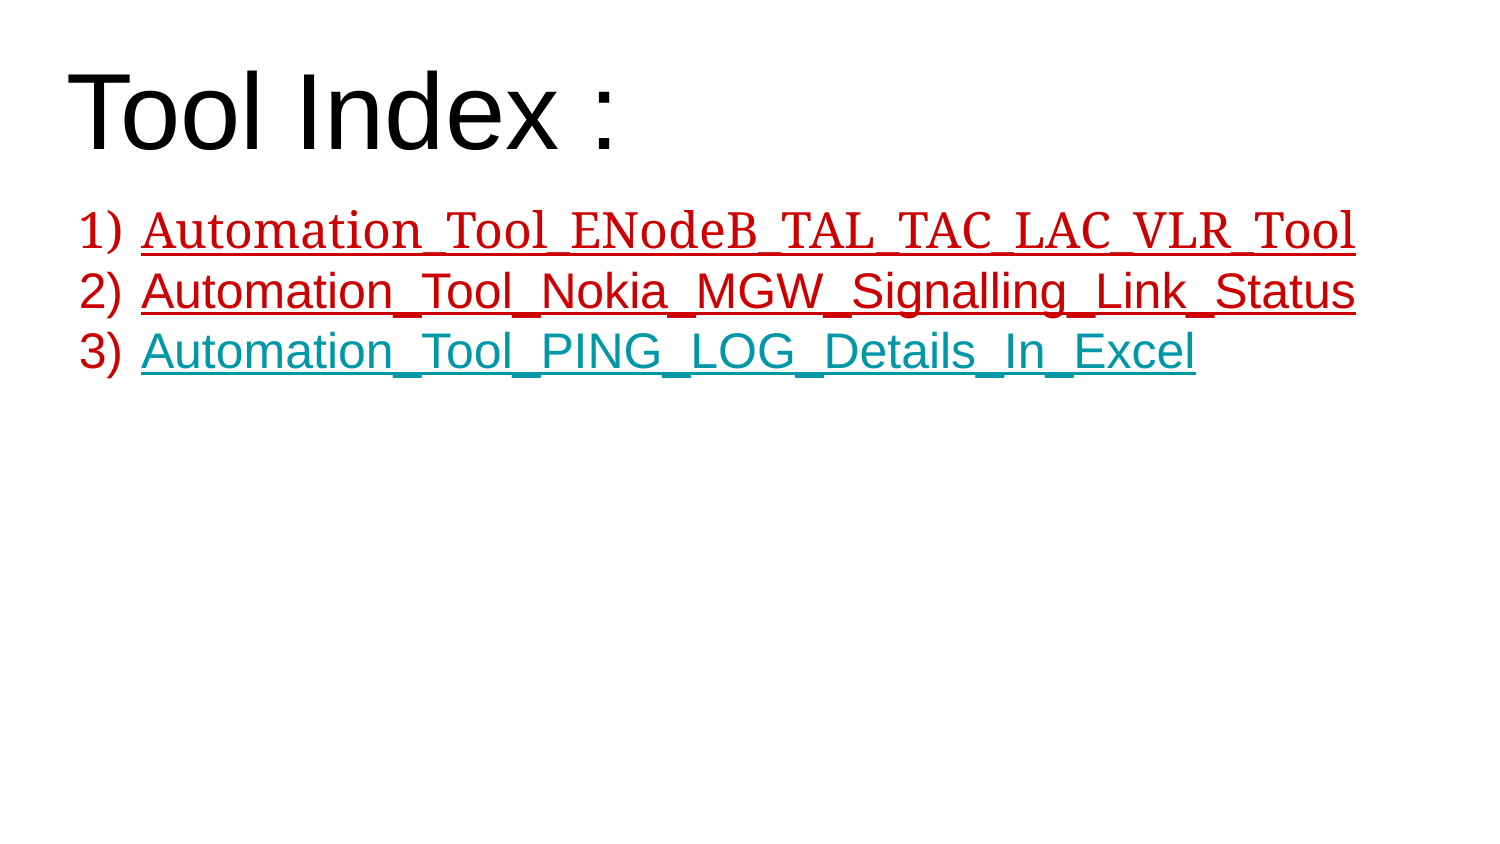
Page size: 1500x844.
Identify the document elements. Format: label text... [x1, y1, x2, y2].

subtitle Automation_Tool_ENodeB_TAL_TAC_LAC_VLR_Tool Automation_Tool_Nokia_MGW_Signalling_Link_Status Automation_Tool_PING_LOG_Details_In_Excel [51, 183, 1449, 832]
title Tool Index : [51, 26, 1449, 183]
